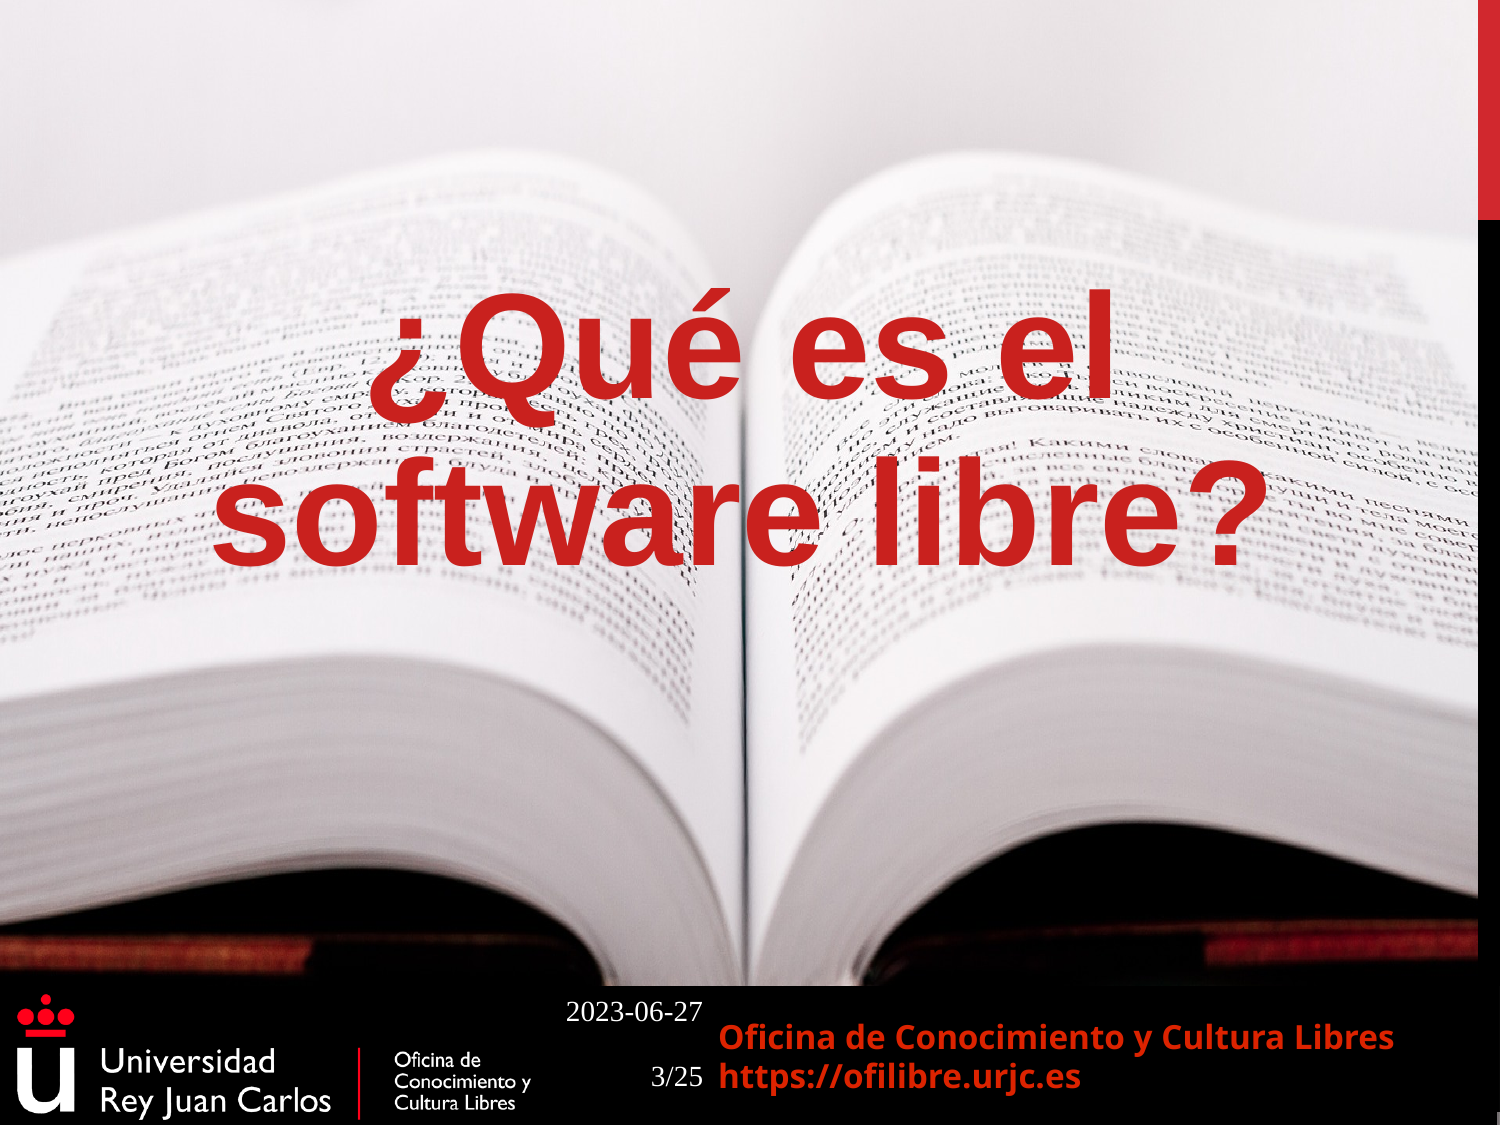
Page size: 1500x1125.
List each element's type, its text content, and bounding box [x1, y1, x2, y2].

picture [0, 0, 1478, 986]
text_box ¿Qué es el software libre? [60, 254, 1426, 940]
picture [17, 994, 531, 1120]
